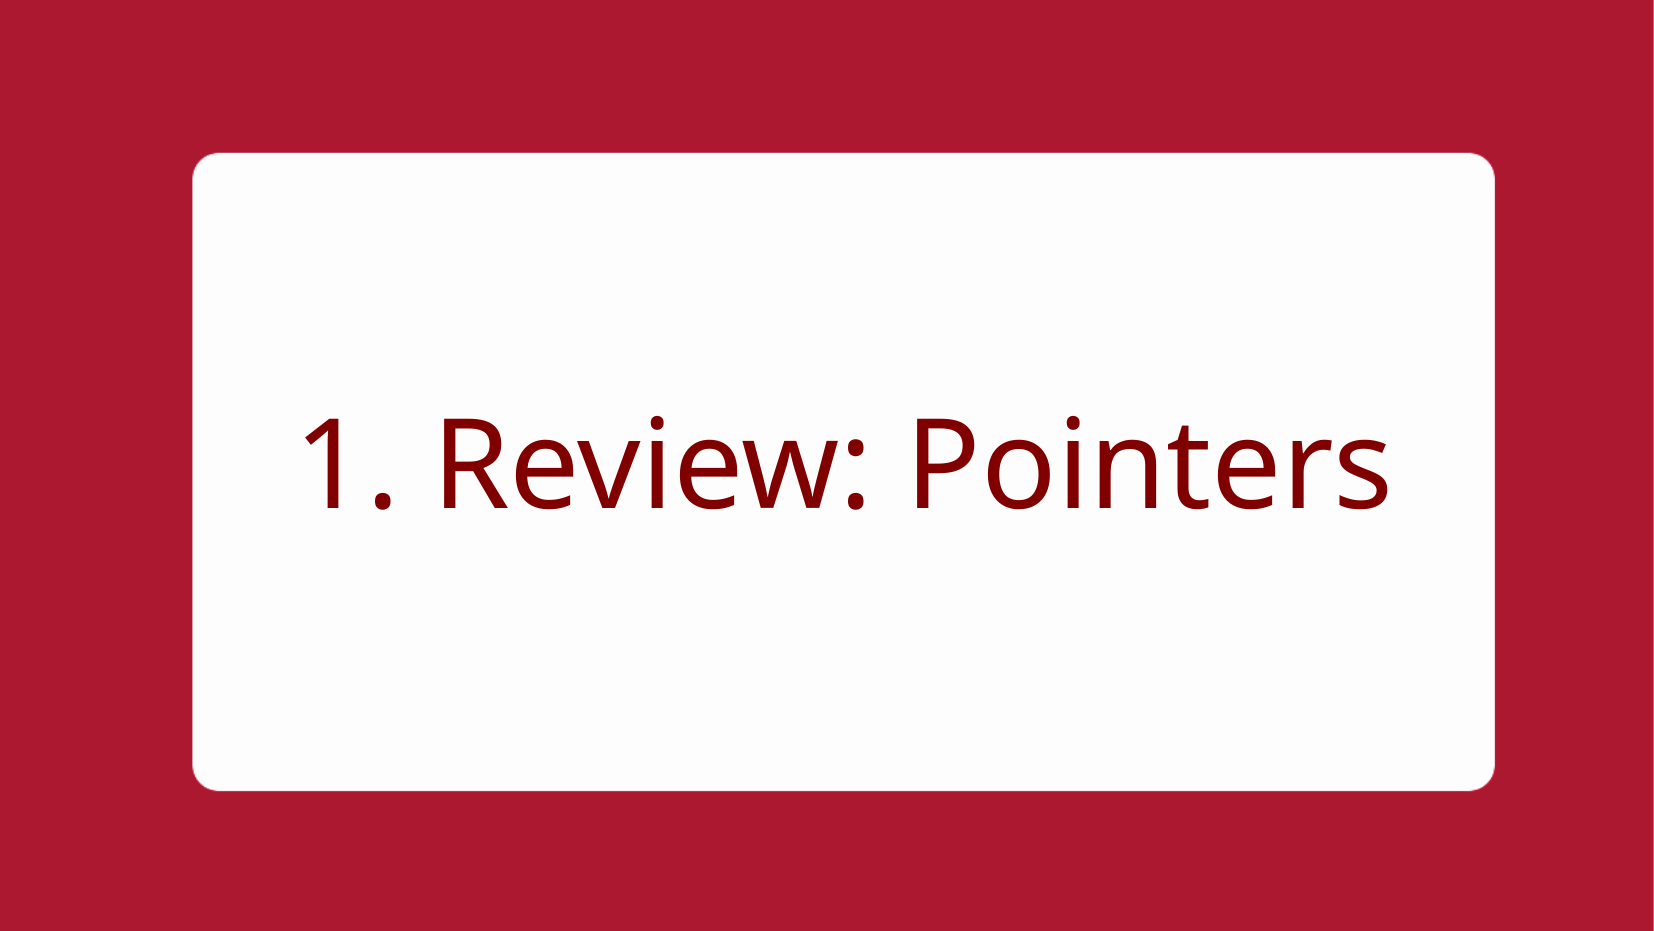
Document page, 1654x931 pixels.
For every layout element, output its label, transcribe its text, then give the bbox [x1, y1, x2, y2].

picture [0, 0, 1654, 931]
title 1. Review: Pointers [201, 380, 1488, 540]
